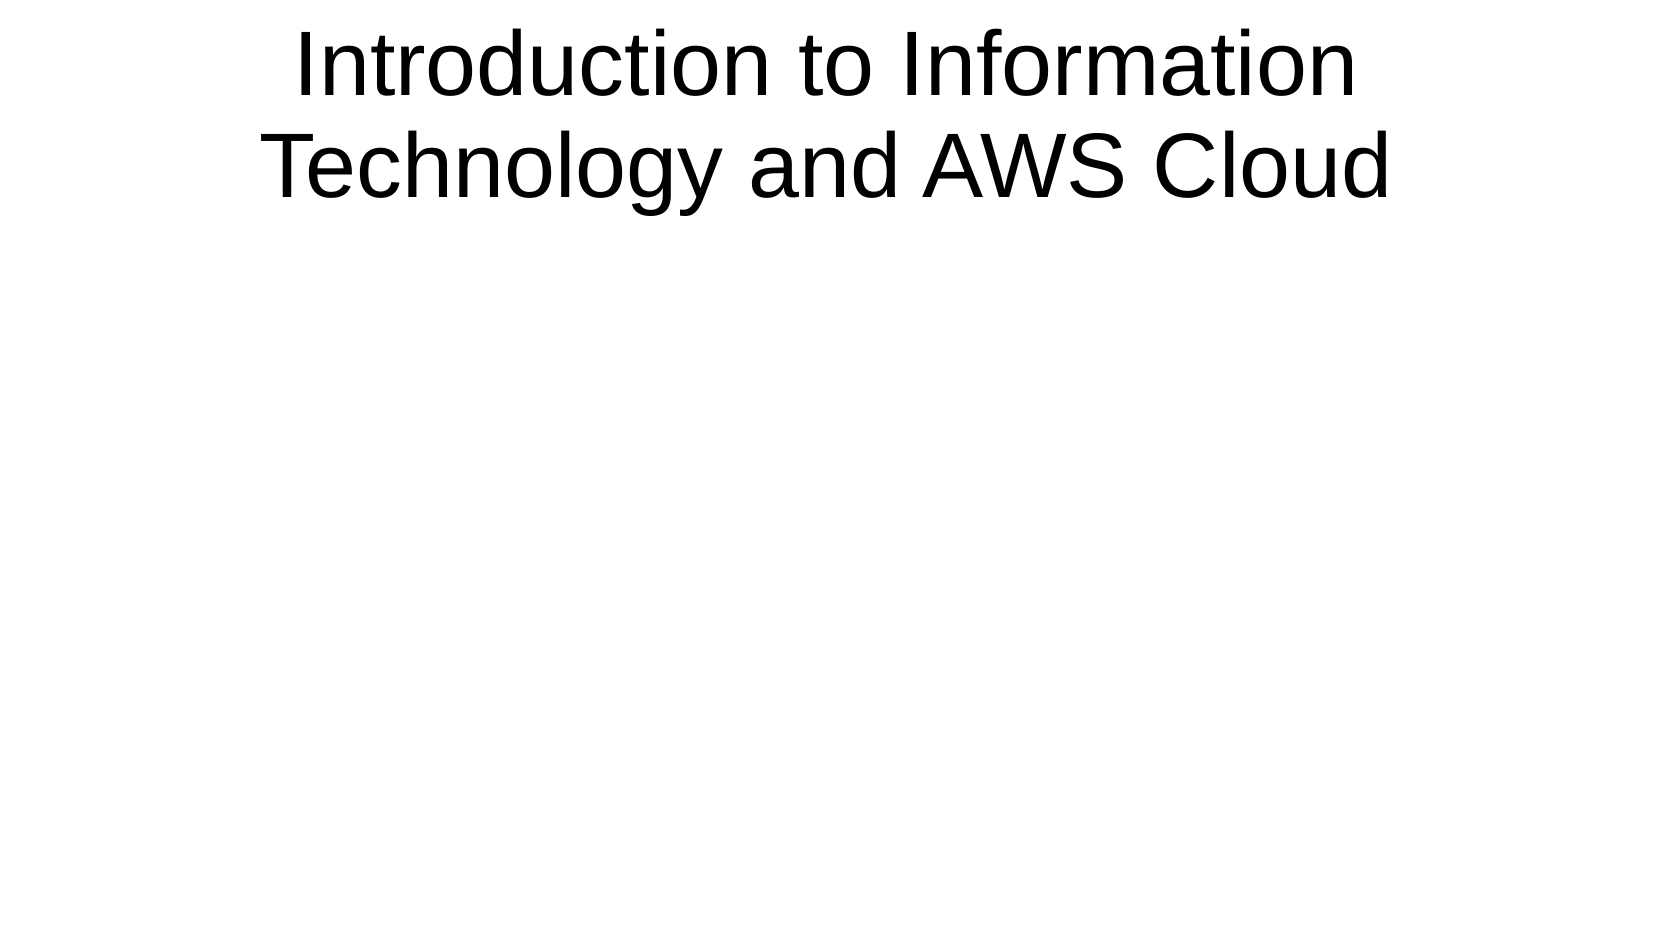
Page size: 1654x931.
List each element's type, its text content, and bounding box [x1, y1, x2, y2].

title Introduction to Information Technology and AWS Cloud [82, 12, 1571, 218]
